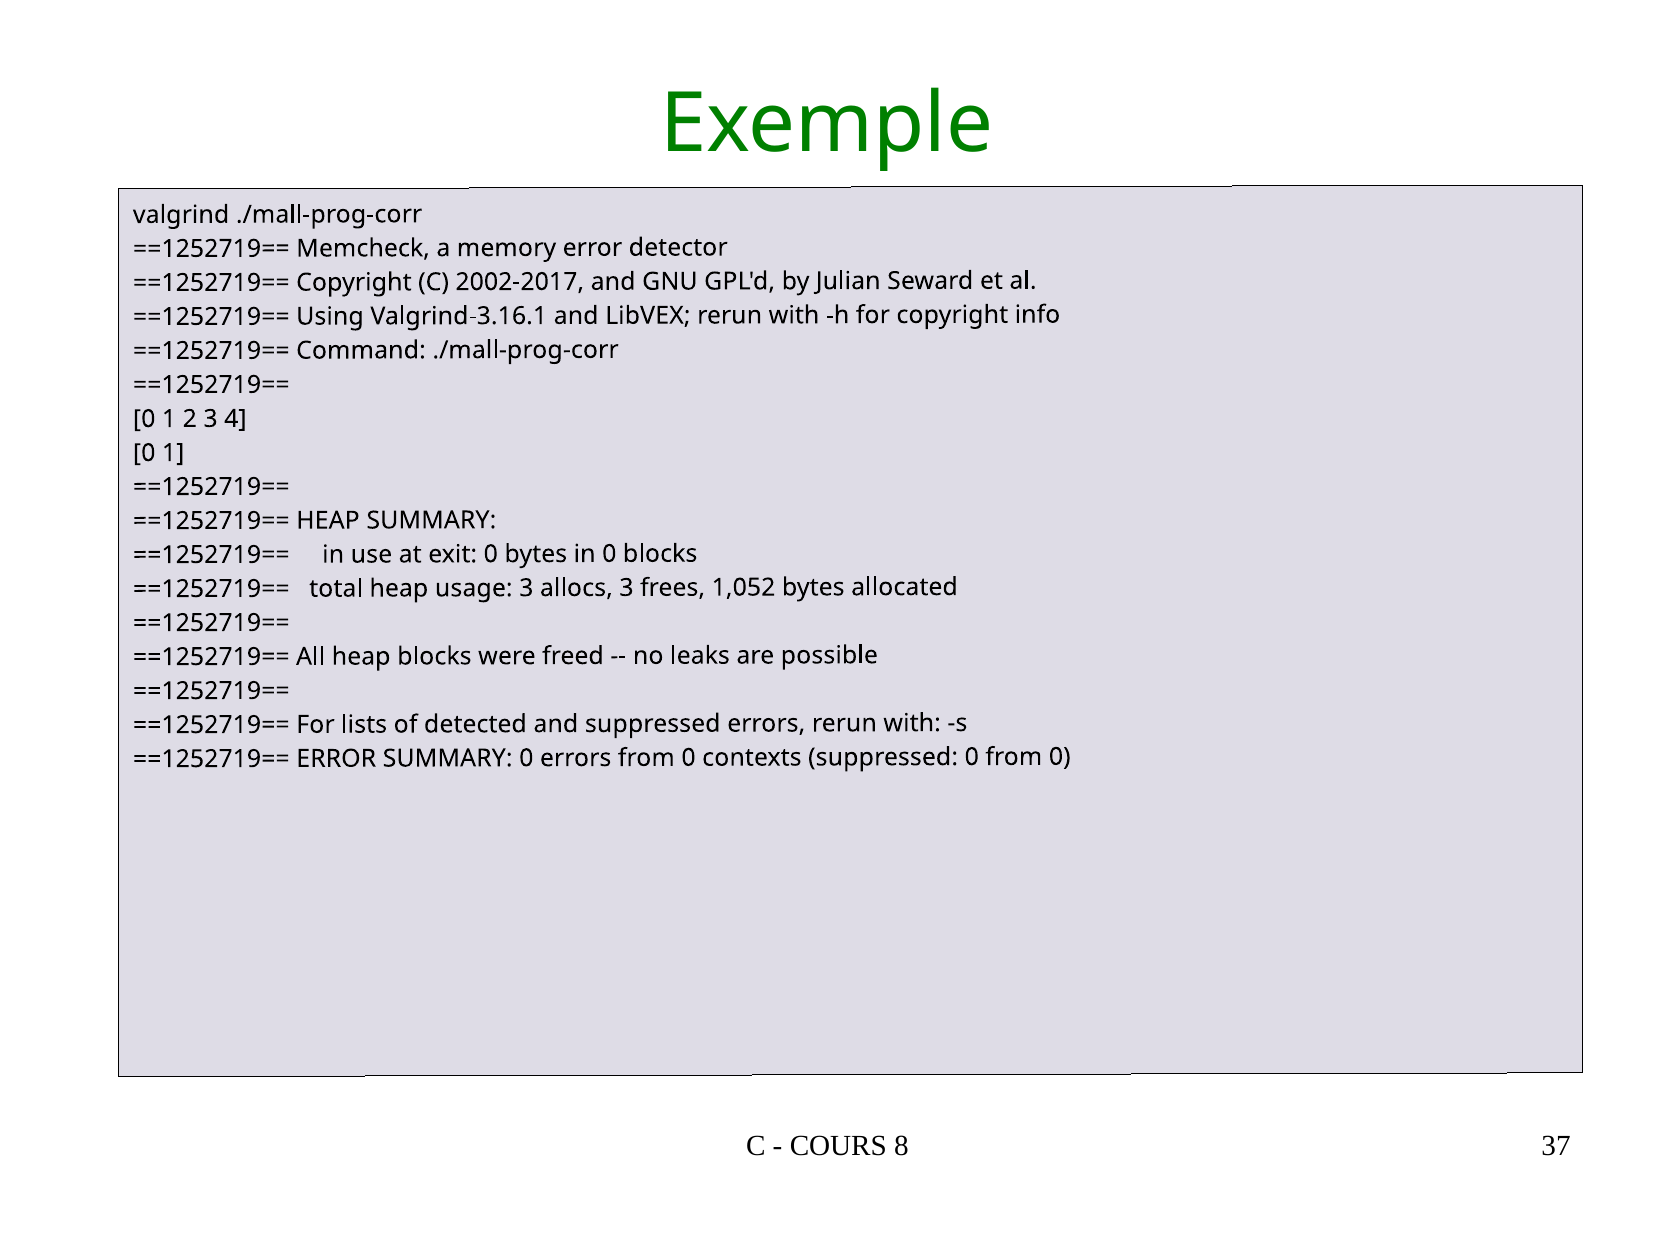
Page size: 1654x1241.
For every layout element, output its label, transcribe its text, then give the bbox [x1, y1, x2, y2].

text_box valgrind ./mall-prog-corr ==1252719== Memcheck, a memory error detector ==1252719== Copyright (C) 2002-2017, and GNU GPL'd, by Julian Seward et al. ==1252719== Using Valgrind-3.16.1 and LibVEX; rerun with -h for copyright info ==1252719== Command: ./mall-prog-corr ==1252719== [0 1 2 3 4] [0 1] ==1252719== ==1252719== HEAP SUMMARY: ==1252719== in use at exit: 0 bytes in 0 blocks ==1252719== total heap usage: 3 allocs, 3 frees, 1,052 bytes allocated ==1252719== ==1252719== All heap blocks were freed -- no leaks are possible ==1252719== ==1252719== For lists of detected and suppressed errors, rerun with: -s ==1252719== ERROR SUMMARY: 0 errors from 0 contexts (suppressed: 0 from 0) [118, 185, 1583, 1077]
title Exemple [82, 49, 1571, 189]
